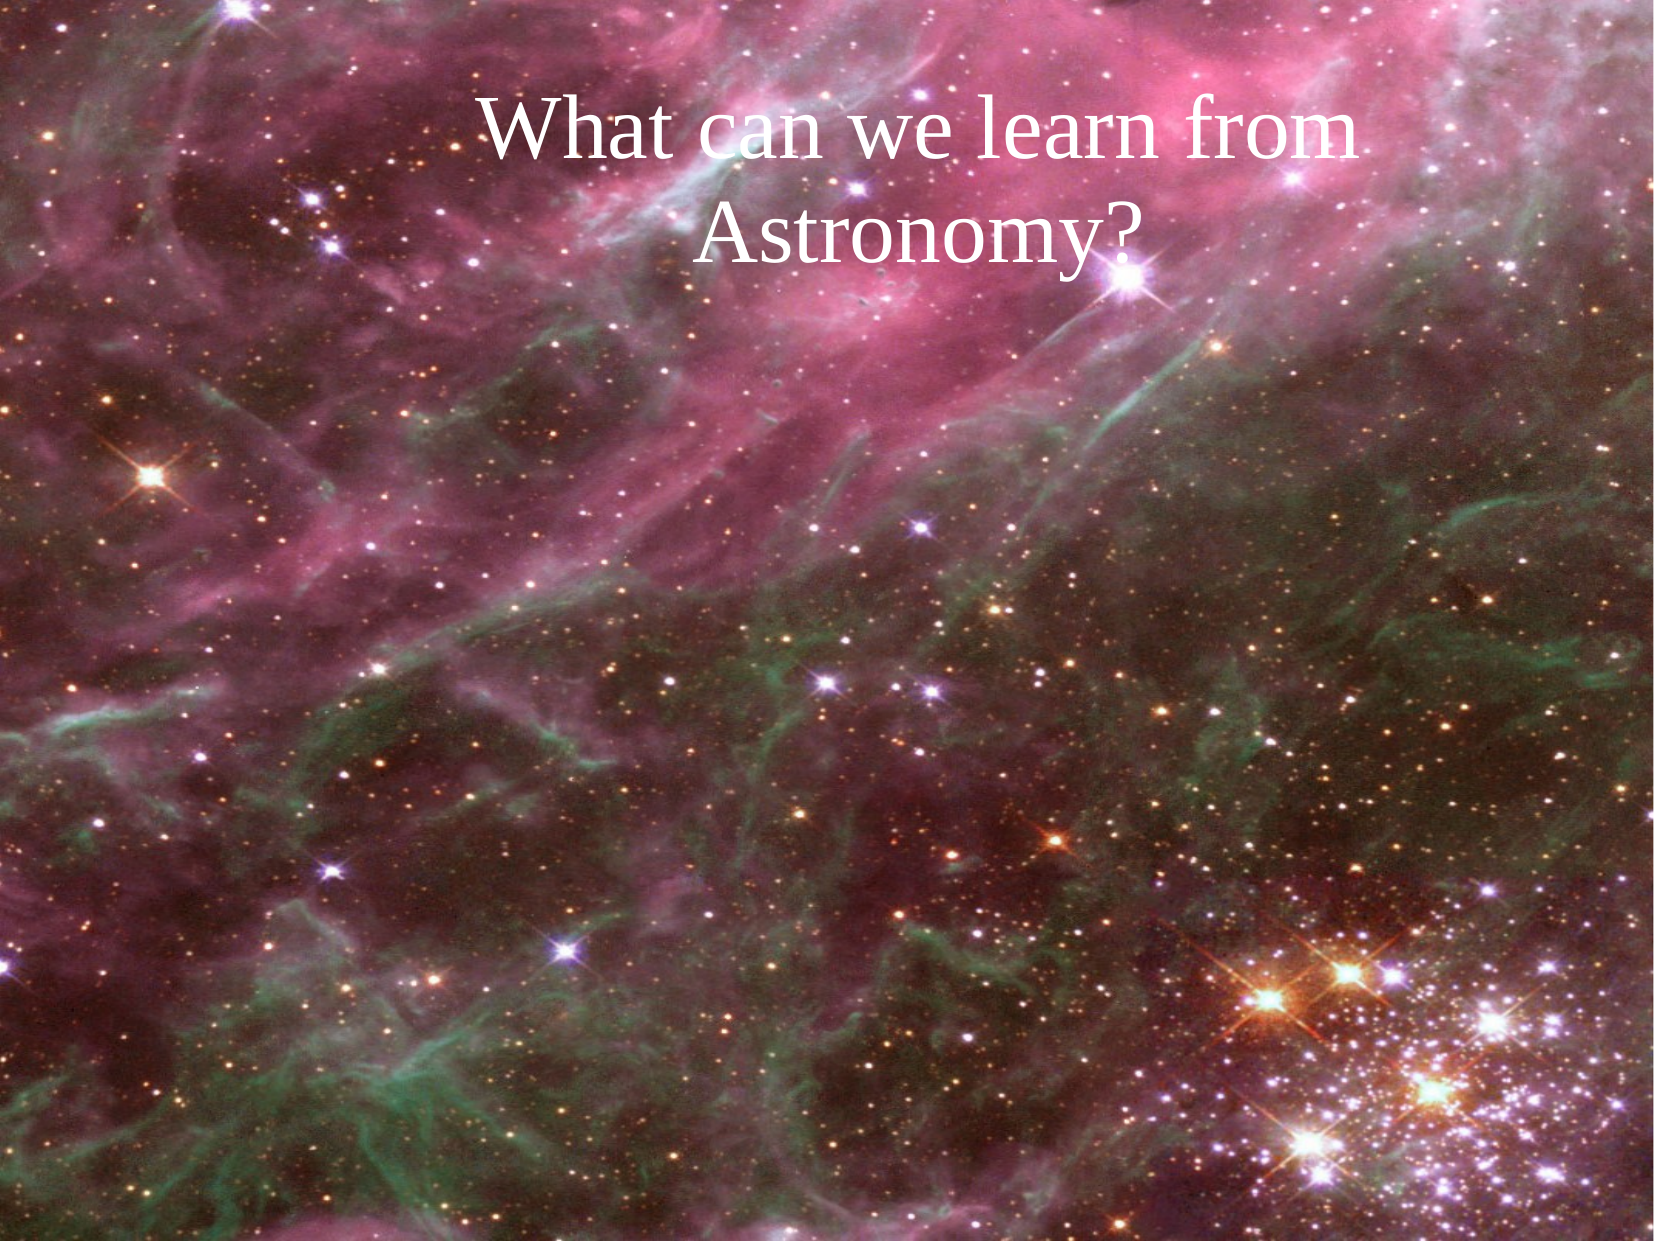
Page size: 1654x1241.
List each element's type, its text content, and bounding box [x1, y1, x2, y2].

list [375, 255, 1541, 1051]
title What can we learn from Astronomy? [255, 75, 1584, 284]
picture [0, 0, 1654, 1241]
